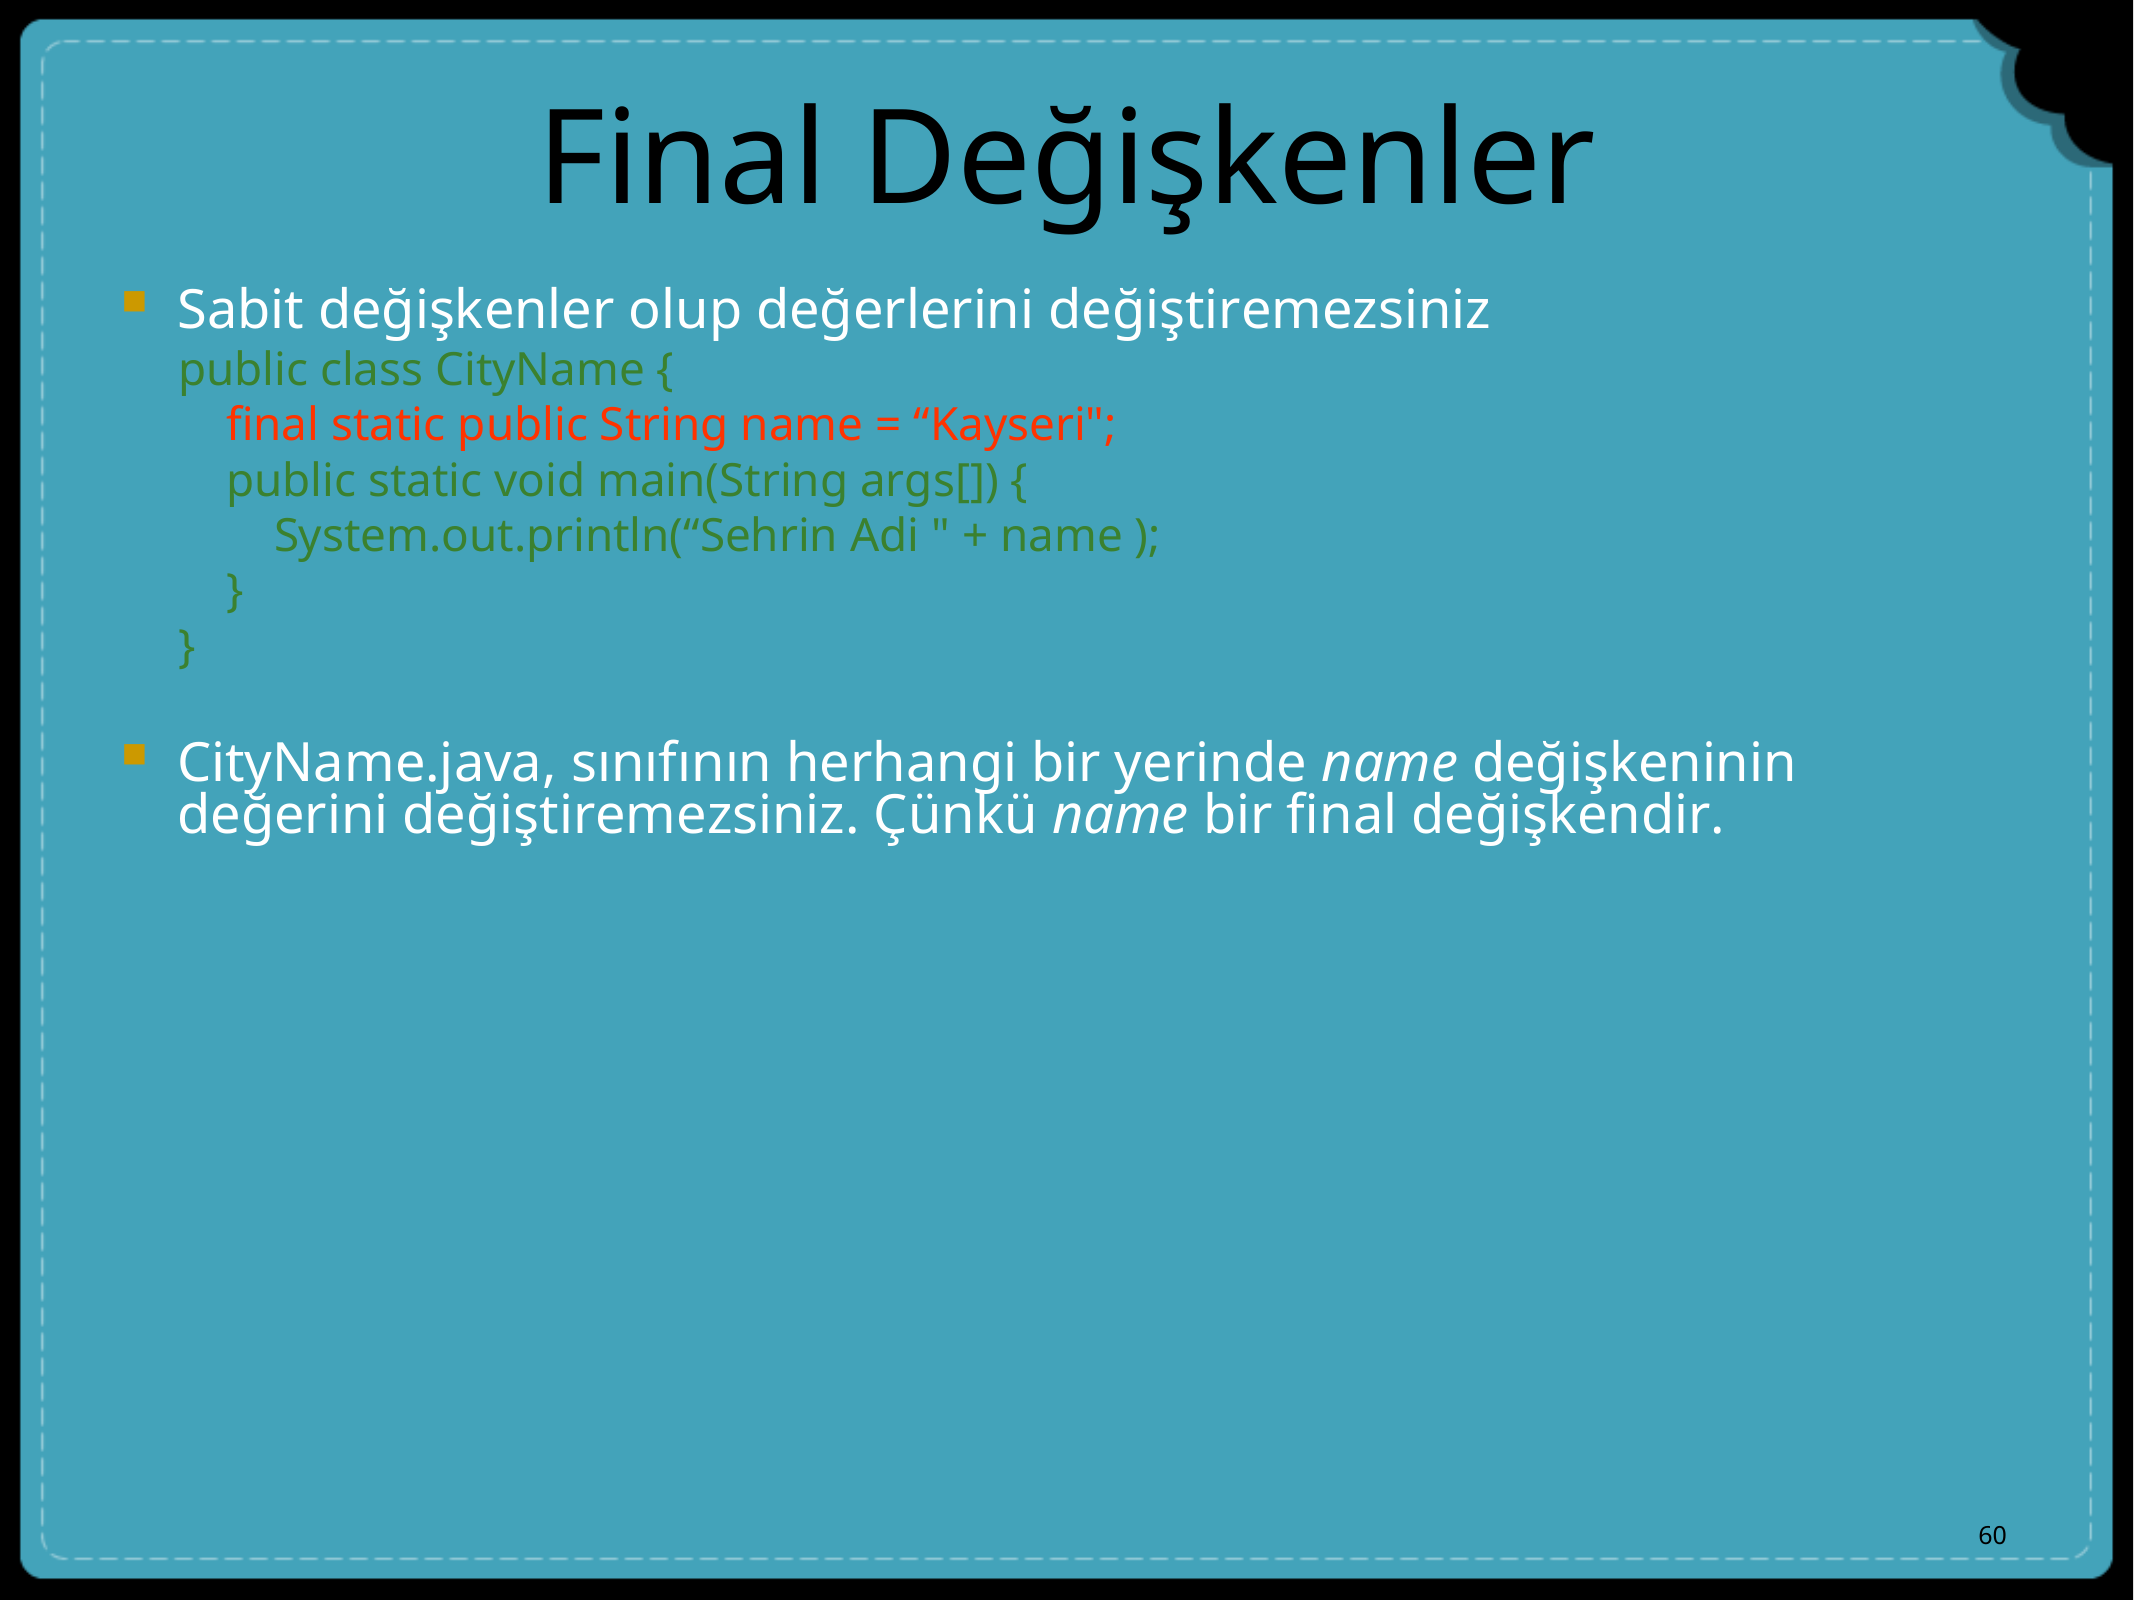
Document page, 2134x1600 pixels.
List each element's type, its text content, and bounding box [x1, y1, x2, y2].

list Sabit değişkenler olup değerlerini değiştiremezsiniz public class CityName { final static public String name = “Kayseri"; public static void main(String args[]) { System.out.println(“Sehrin Adi " + name ); } } CityName.java, sınıfının herhangi bir yerinde name değişkeninin değerini değiştiremezsiniz. Çünkü name bir final değişkendir. [106, 279, 2027, 1431]
picture [0, 0, 2134, 1600]
title Final Değişkenler [106, 64, 2027, 279]
